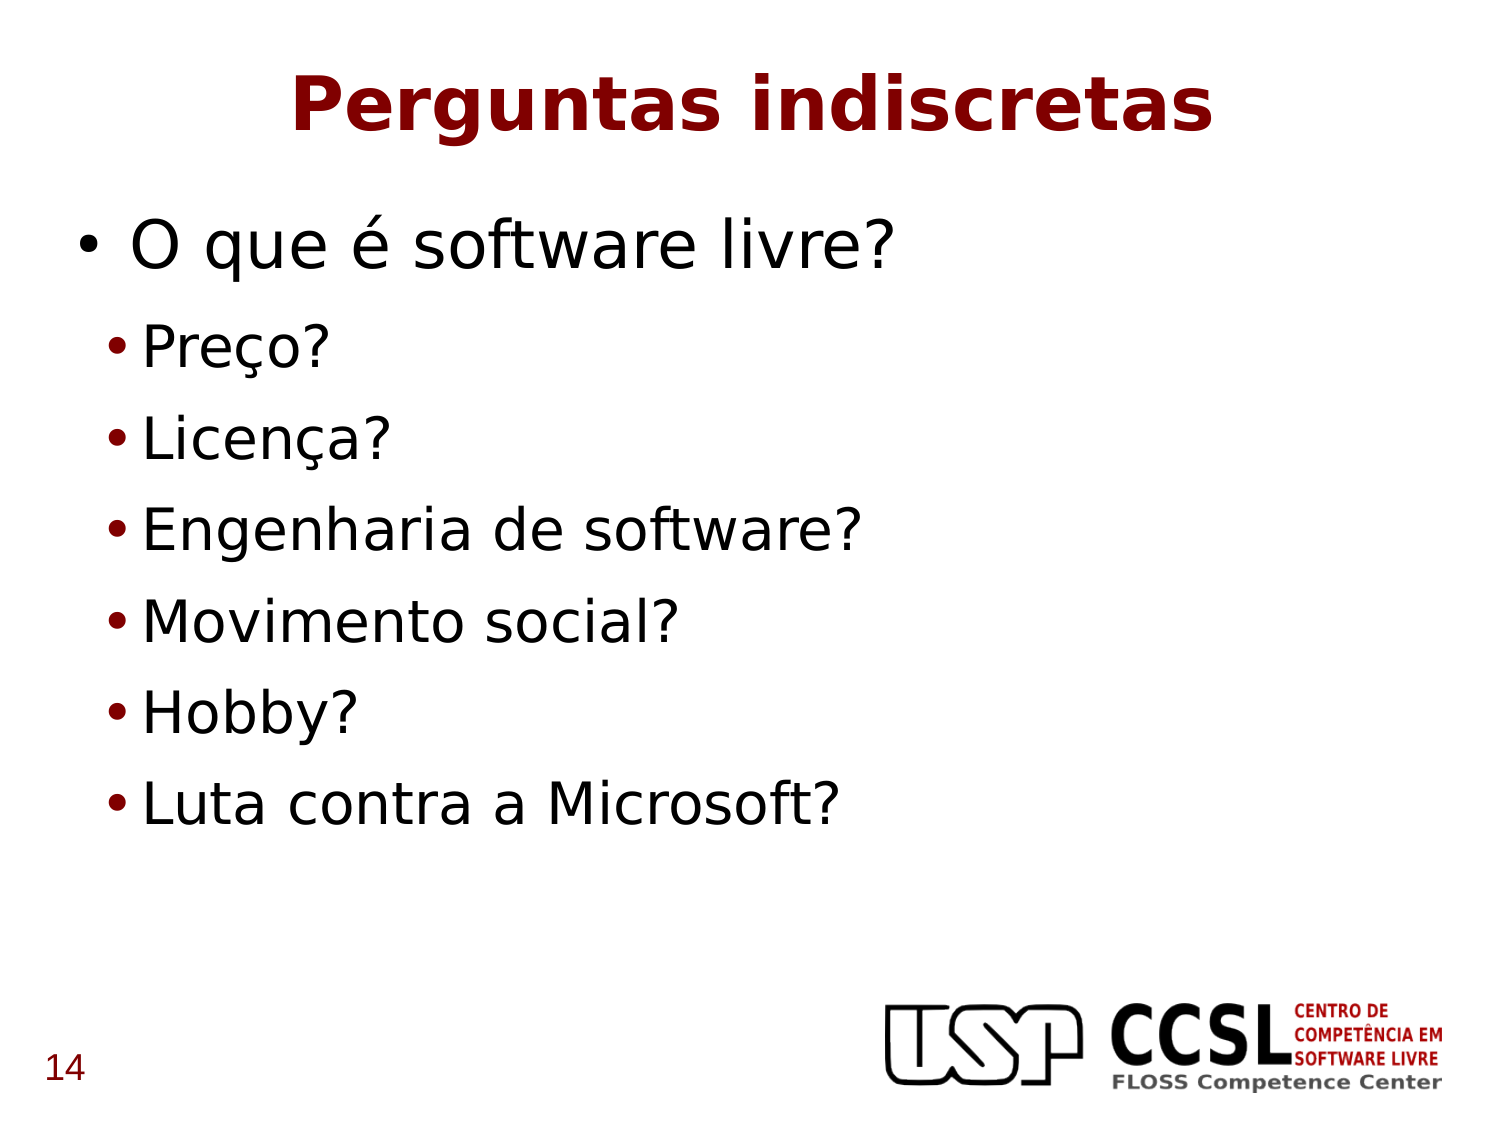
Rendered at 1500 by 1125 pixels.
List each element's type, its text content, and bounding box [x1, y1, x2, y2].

list O que é software livre? Preço? Licença? Engenharia de software? Movimento social? Hobby? Luta contra a Microsoft? [59, 206, 1447, 950]
picture [885, 1003, 1442, 1093]
title Perguntas indiscretas [59, 29, 1447, 180]
